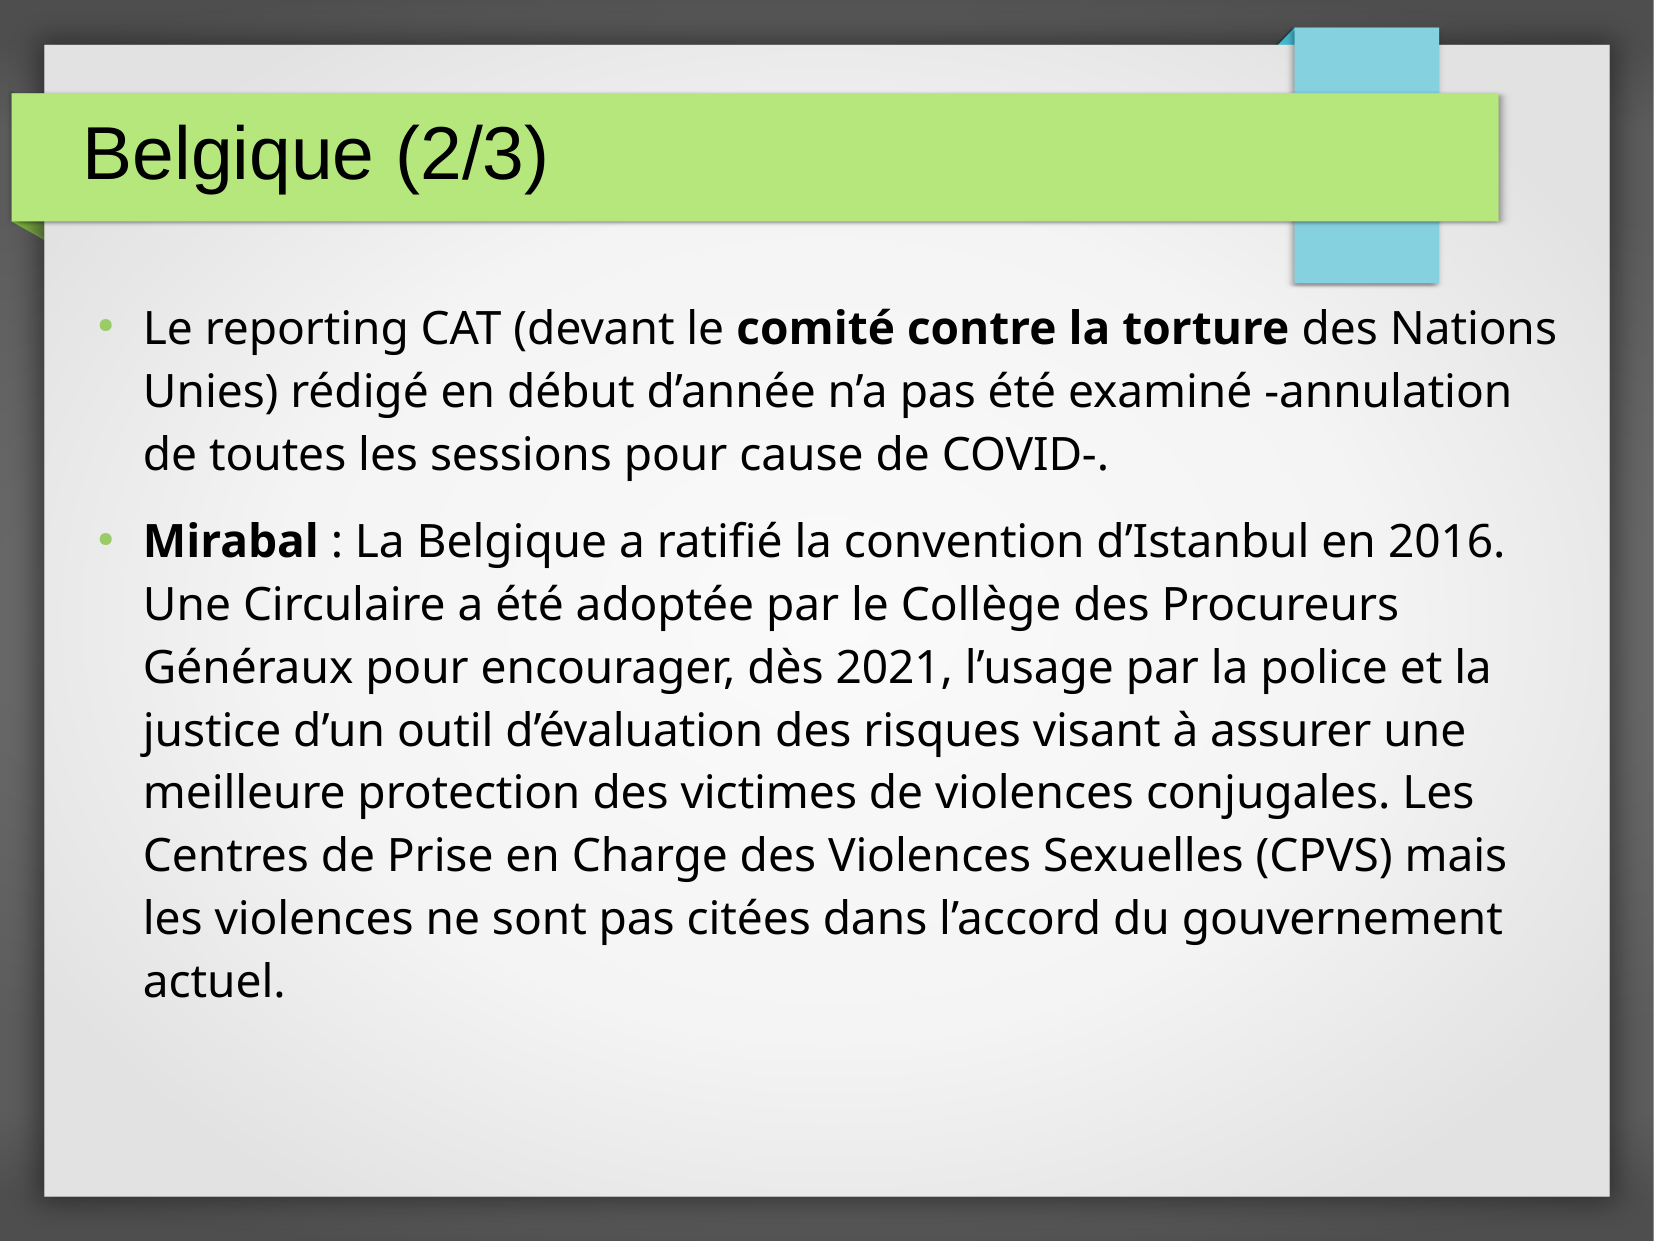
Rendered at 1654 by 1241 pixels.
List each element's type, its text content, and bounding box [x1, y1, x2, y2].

list Le reporting CAT (devant le comité contre la torture des Nations Unies) rédigé en début d’année n’a pas été examiné -annulation de toutes les sessions pour cause de COVID-. Mirabal : La Belgique a ratifié la convention d’Istanbul en 2016. Une Circulaire a été adoptée par le Collège des Procureurs Généraux pour encourager, dès 2021, l’usage par la police et la justice d’un outil d’évaluation des risques visant à assurer une meilleure protection des victimes de violences conjugales. Les Centres de Prise en Charge des Violences Sexuelles (CPVS) mais les violences ne sont pas citées dans l’accord du gouvernement actuel. [82, 295, 1571, 1015]
title Belgique (2/3) [82, 94, 1264, 213]
picture [0, 0, 1654, 1241]
